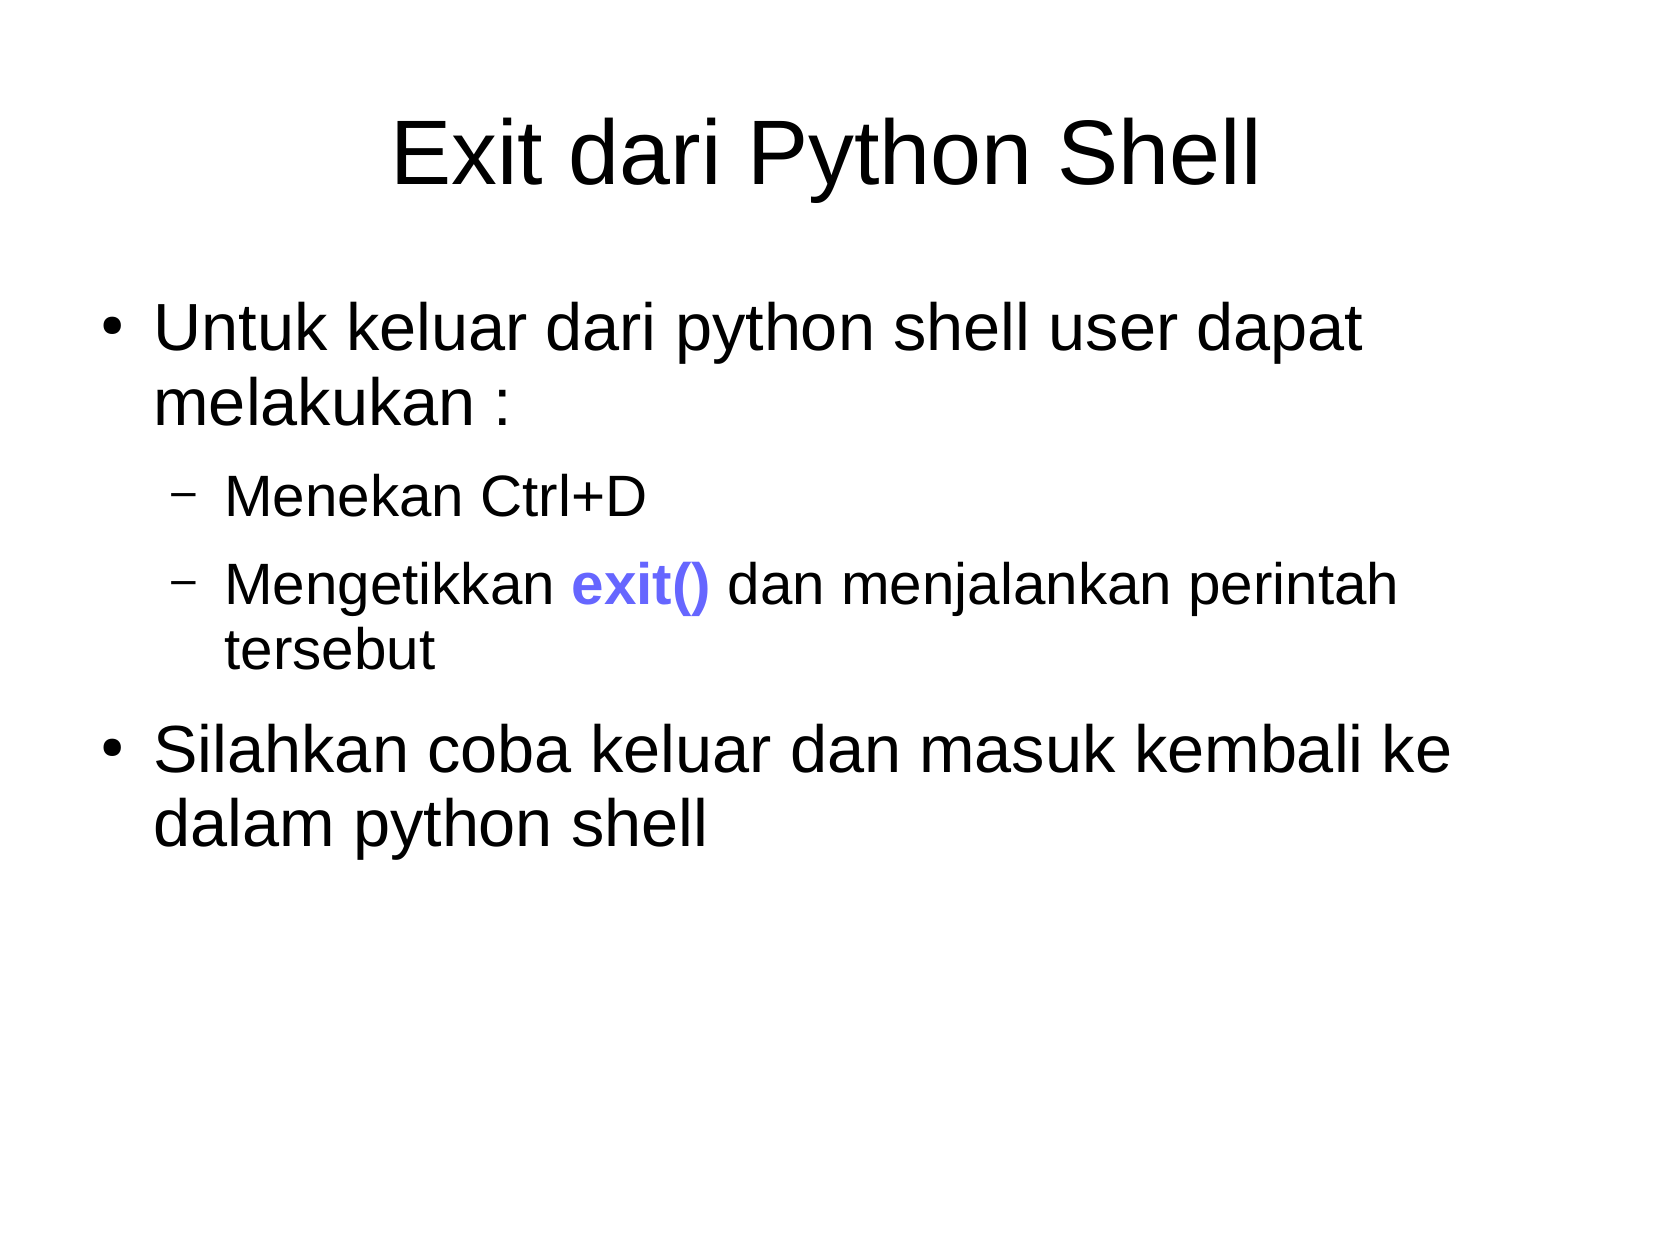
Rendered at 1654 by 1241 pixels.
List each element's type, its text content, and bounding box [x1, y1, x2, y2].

title Exit dari Python Shell [82, 49, 1571, 257]
list Untuk keluar dari python shell user dapat melakukan : Menekan Ctrl+D Mengetikkan exit() dan menjalankan perintah tersebut Silahkan coba keluar dan masuk kembali ke dalam python shell [82, 290, 1571, 1010]
